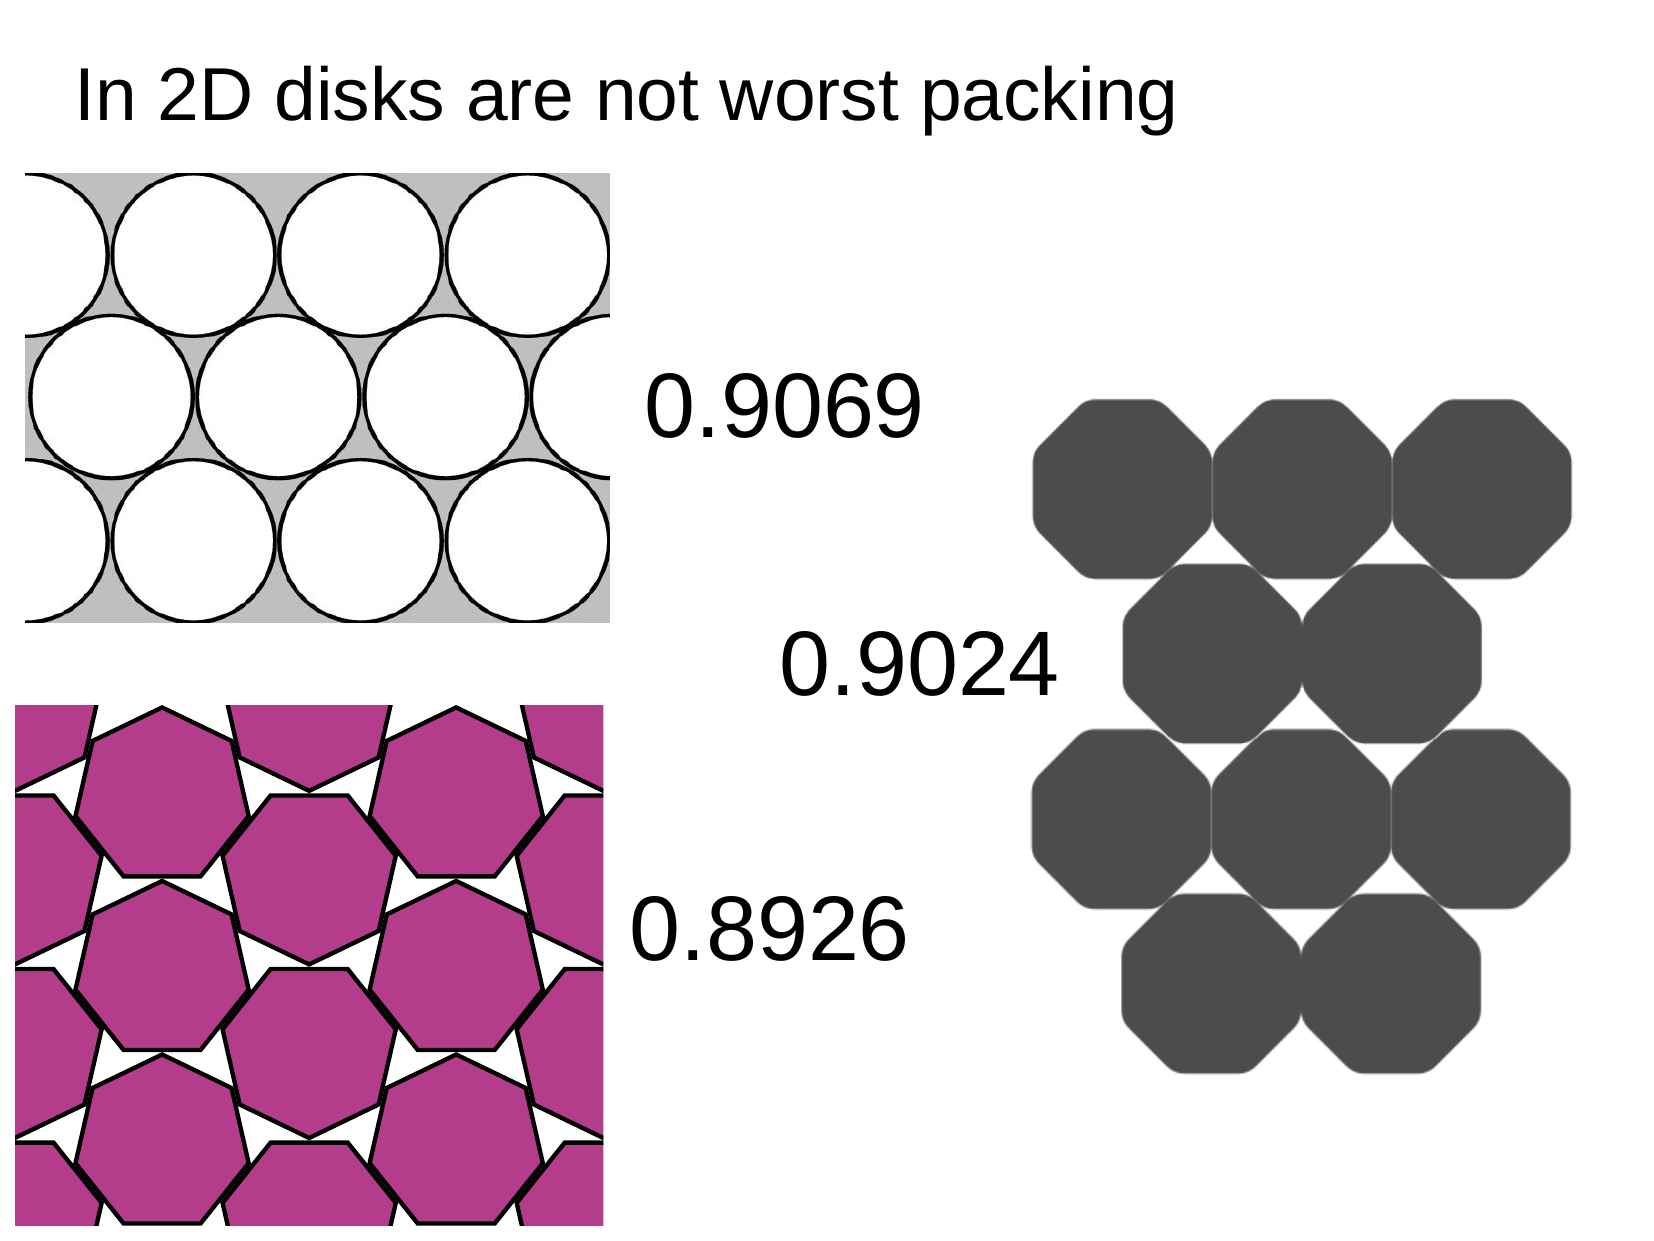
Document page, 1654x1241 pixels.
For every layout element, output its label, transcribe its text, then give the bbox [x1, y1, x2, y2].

text_box 0.9024 [765, 605, 1081, 723]
text_box In 2D disks are not worst packing [60, 45, 1621, 316]
text_box 0.9069 [630, 347, 964, 466]
picture [1020, 388, 1584, 1086]
picture [23, 173, 610, 624]
text_box 0.8926 [615, 870, 931, 988]
picture [15, 705, 604, 1226]
